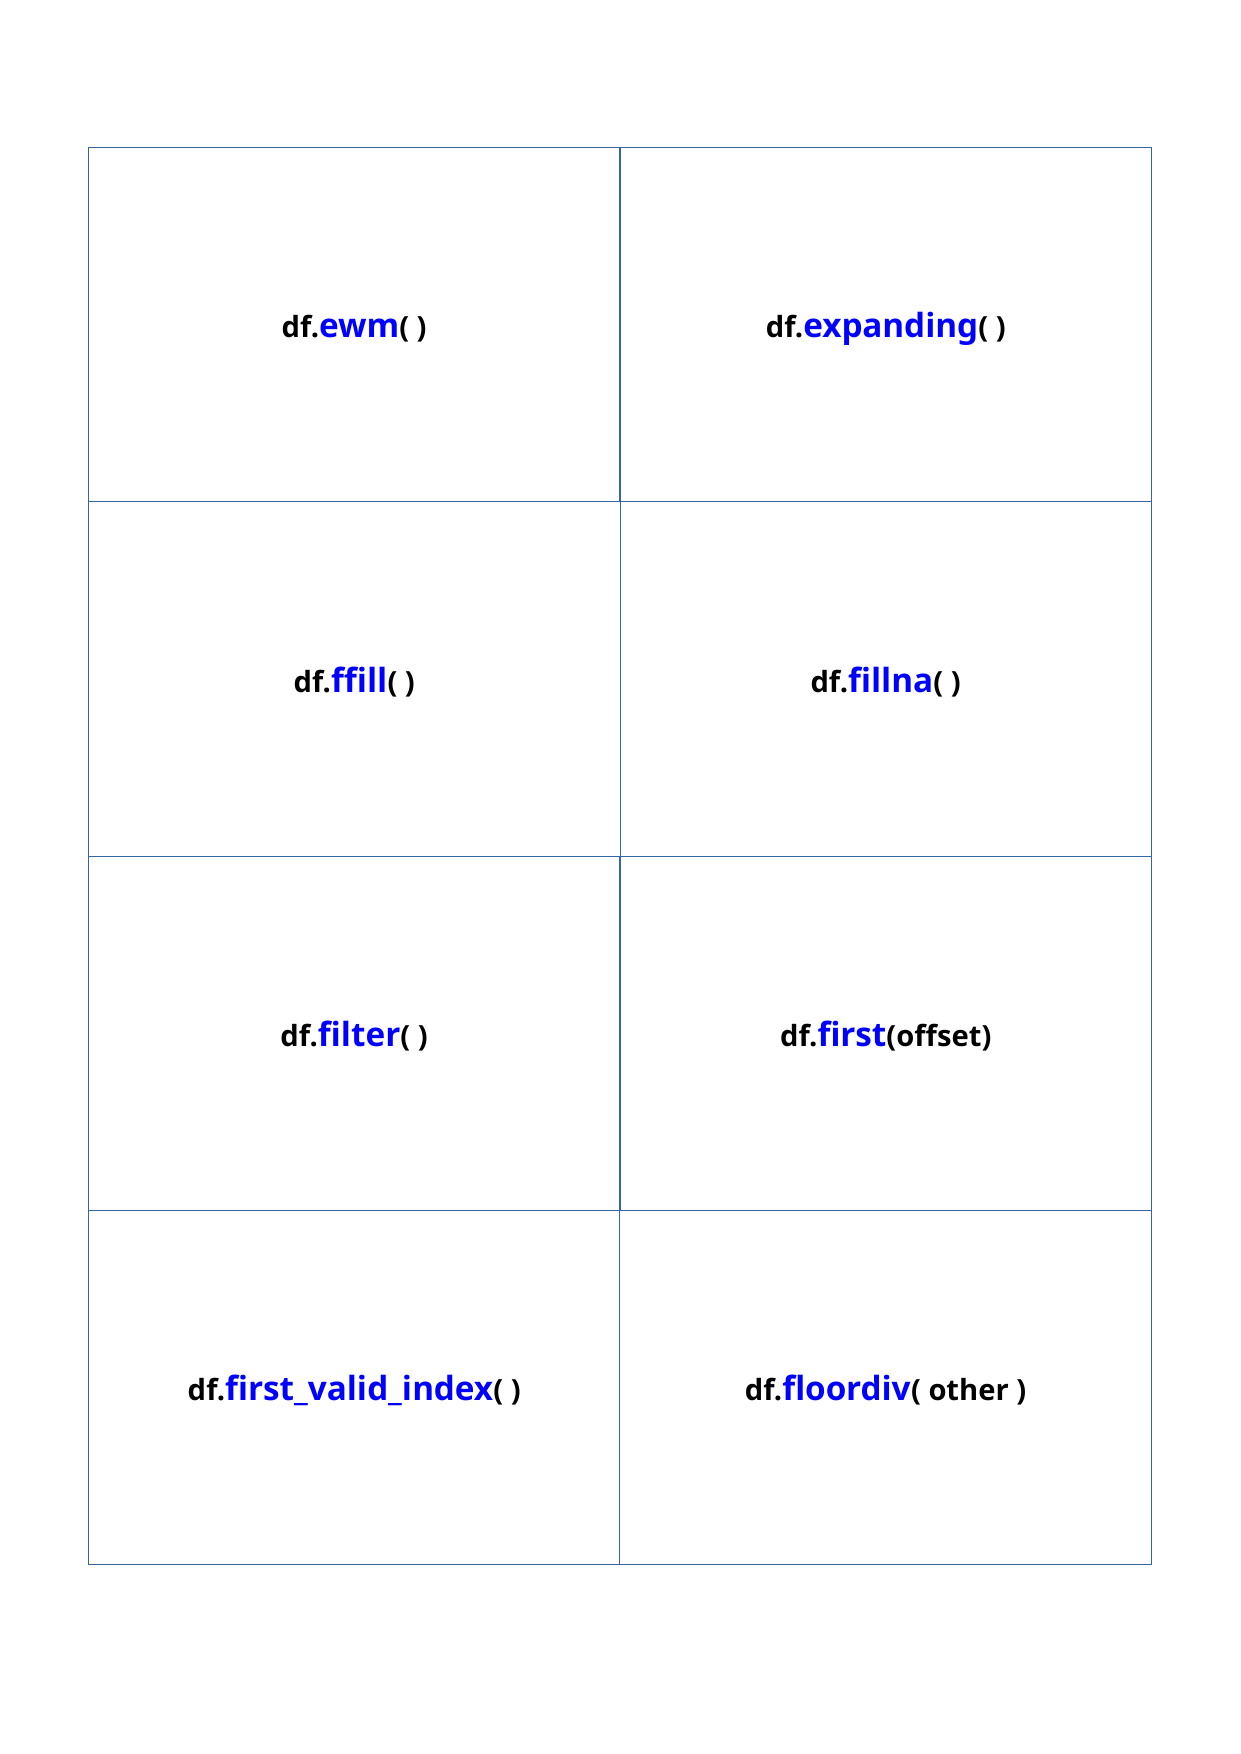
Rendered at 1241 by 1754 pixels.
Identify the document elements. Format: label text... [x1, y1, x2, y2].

text_box df.ffill( ) [88, 501, 620, 856]
text_box df.ewm( ) [88, 147, 620, 501]
text_box df.filter( ) [88, 856, 620, 1210]
text_box df.fillna( ) [620, 501, 1152, 856]
text_box df.floordiv( other ) [619, 1210, 1152, 1565]
text_box df.first_valid_index( ) [88, 1210, 619, 1565]
text_box df.first(offset) [620, 856, 1152, 1210]
text_box df.expanding( ) [620, 147, 1152, 501]
